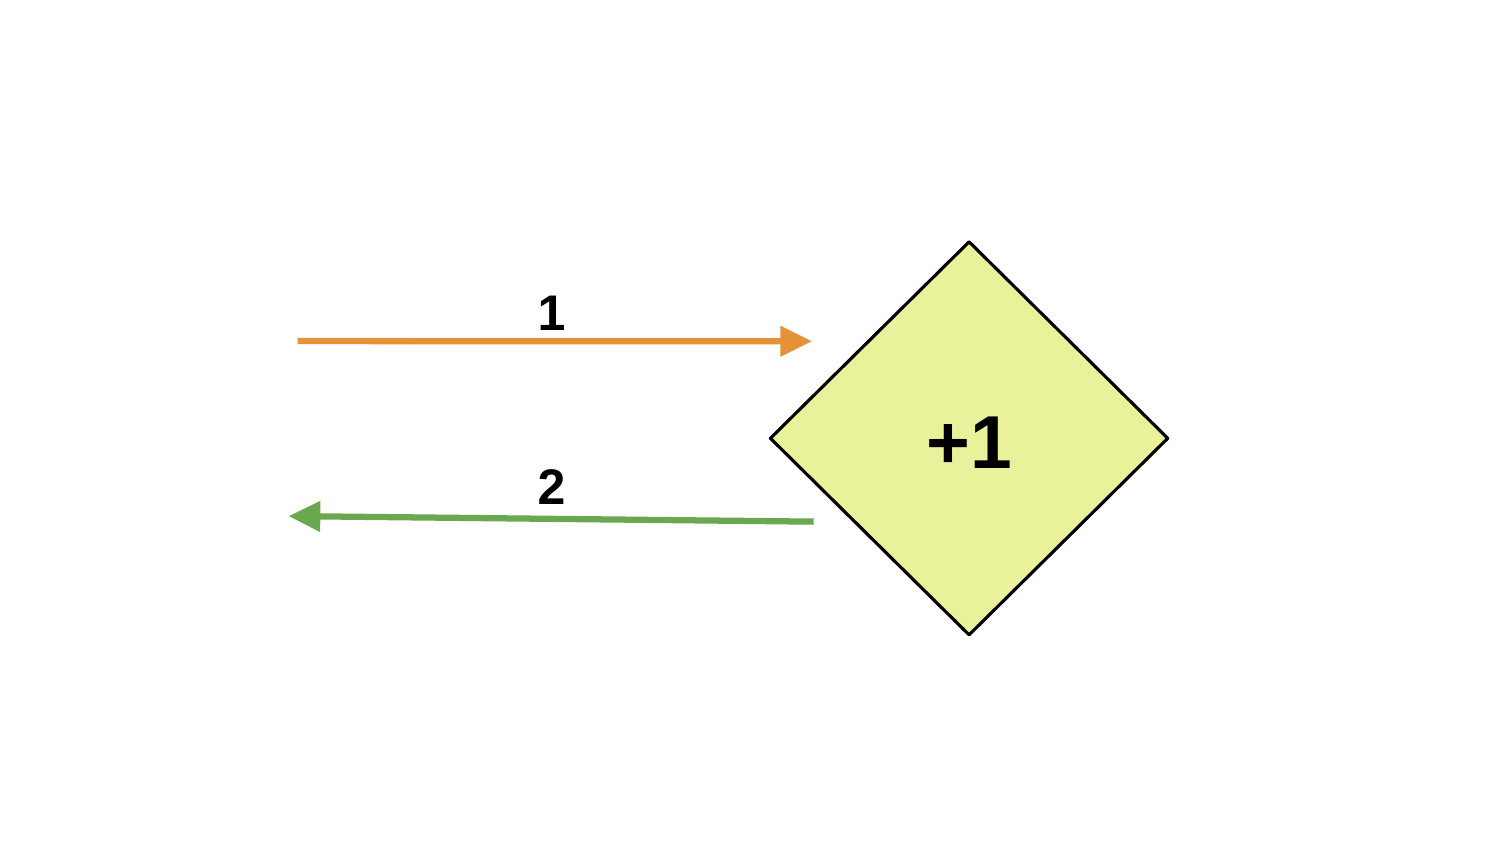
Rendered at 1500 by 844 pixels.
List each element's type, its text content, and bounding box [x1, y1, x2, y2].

text_box +1 [770, 241, 1168, 635]
text_box 2 [467, 439, 636, 505]
text_box 1 [467, 265, 636, 331]
